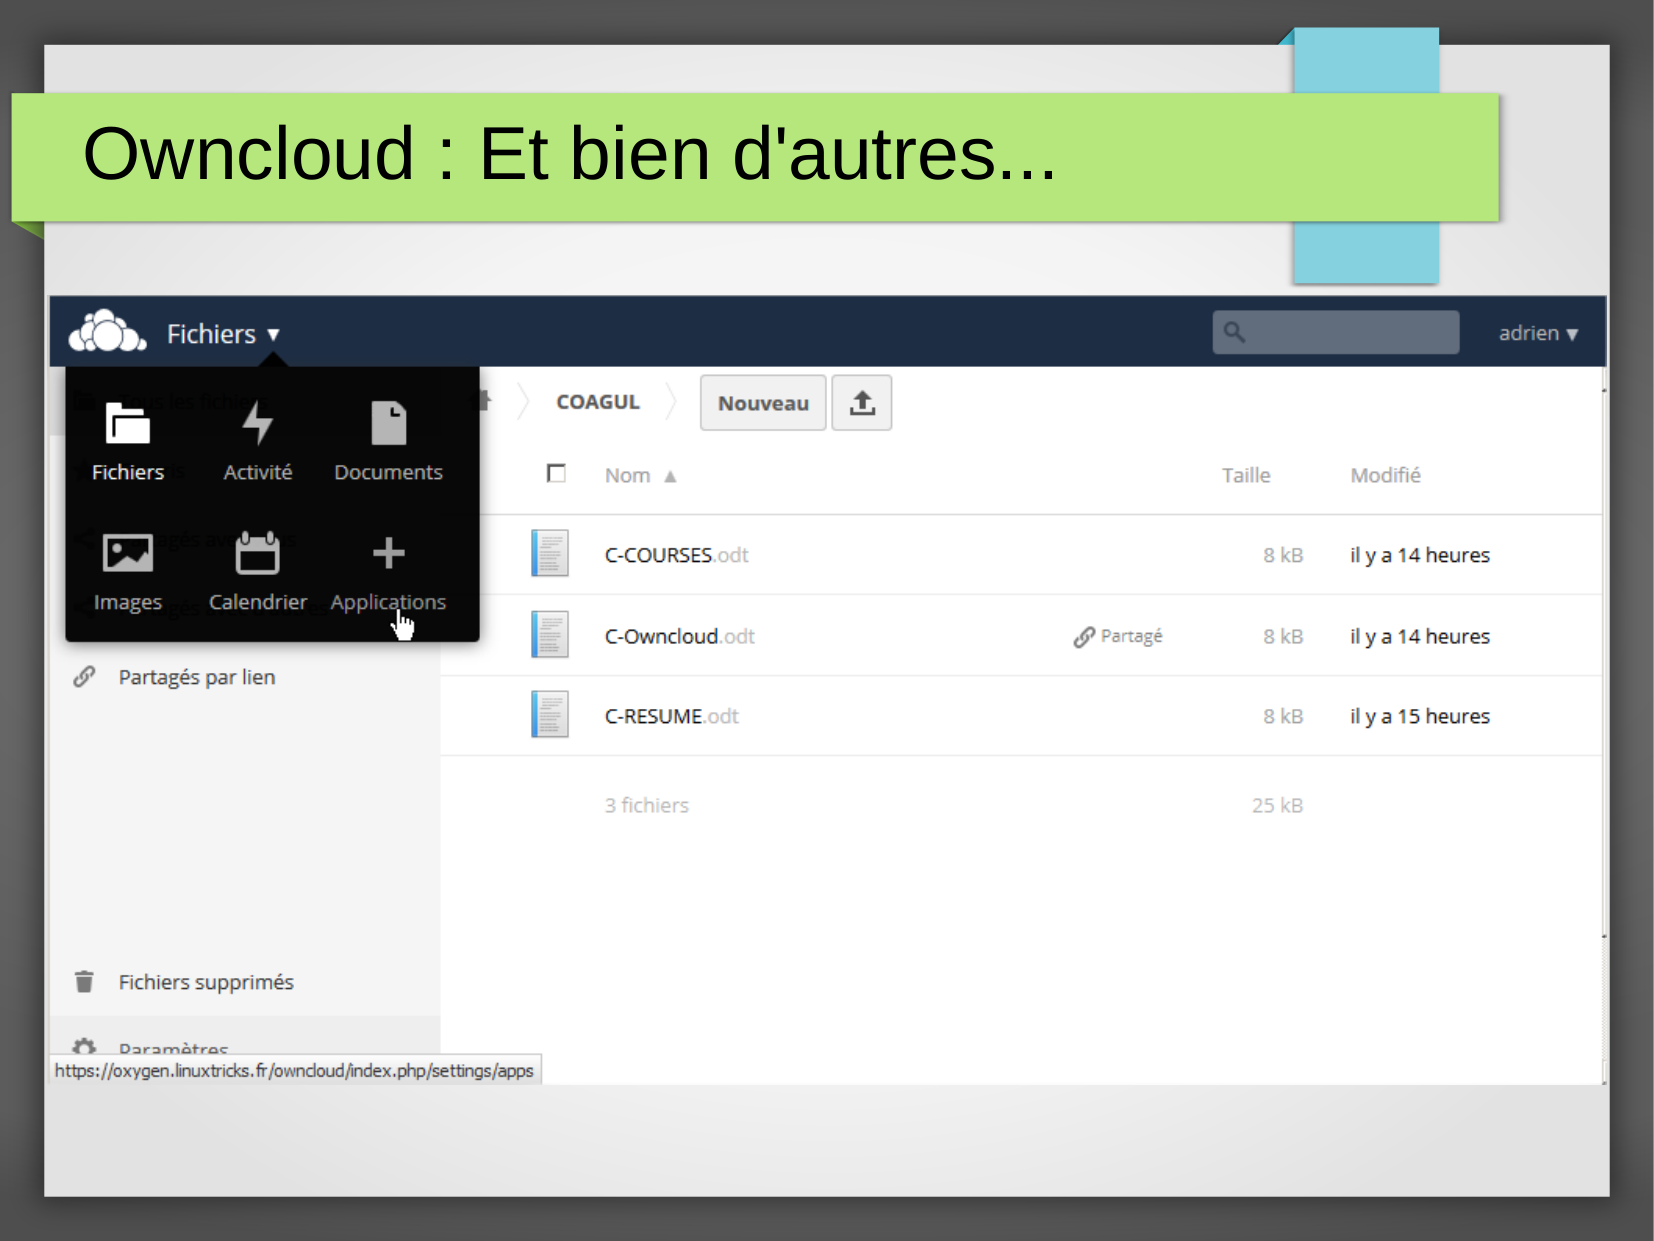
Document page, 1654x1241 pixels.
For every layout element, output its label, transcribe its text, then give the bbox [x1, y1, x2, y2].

title Owncloud : Et bien d'autres... [82, 94, 1264, 213]
picture [0, 0, 1654, 1241]
